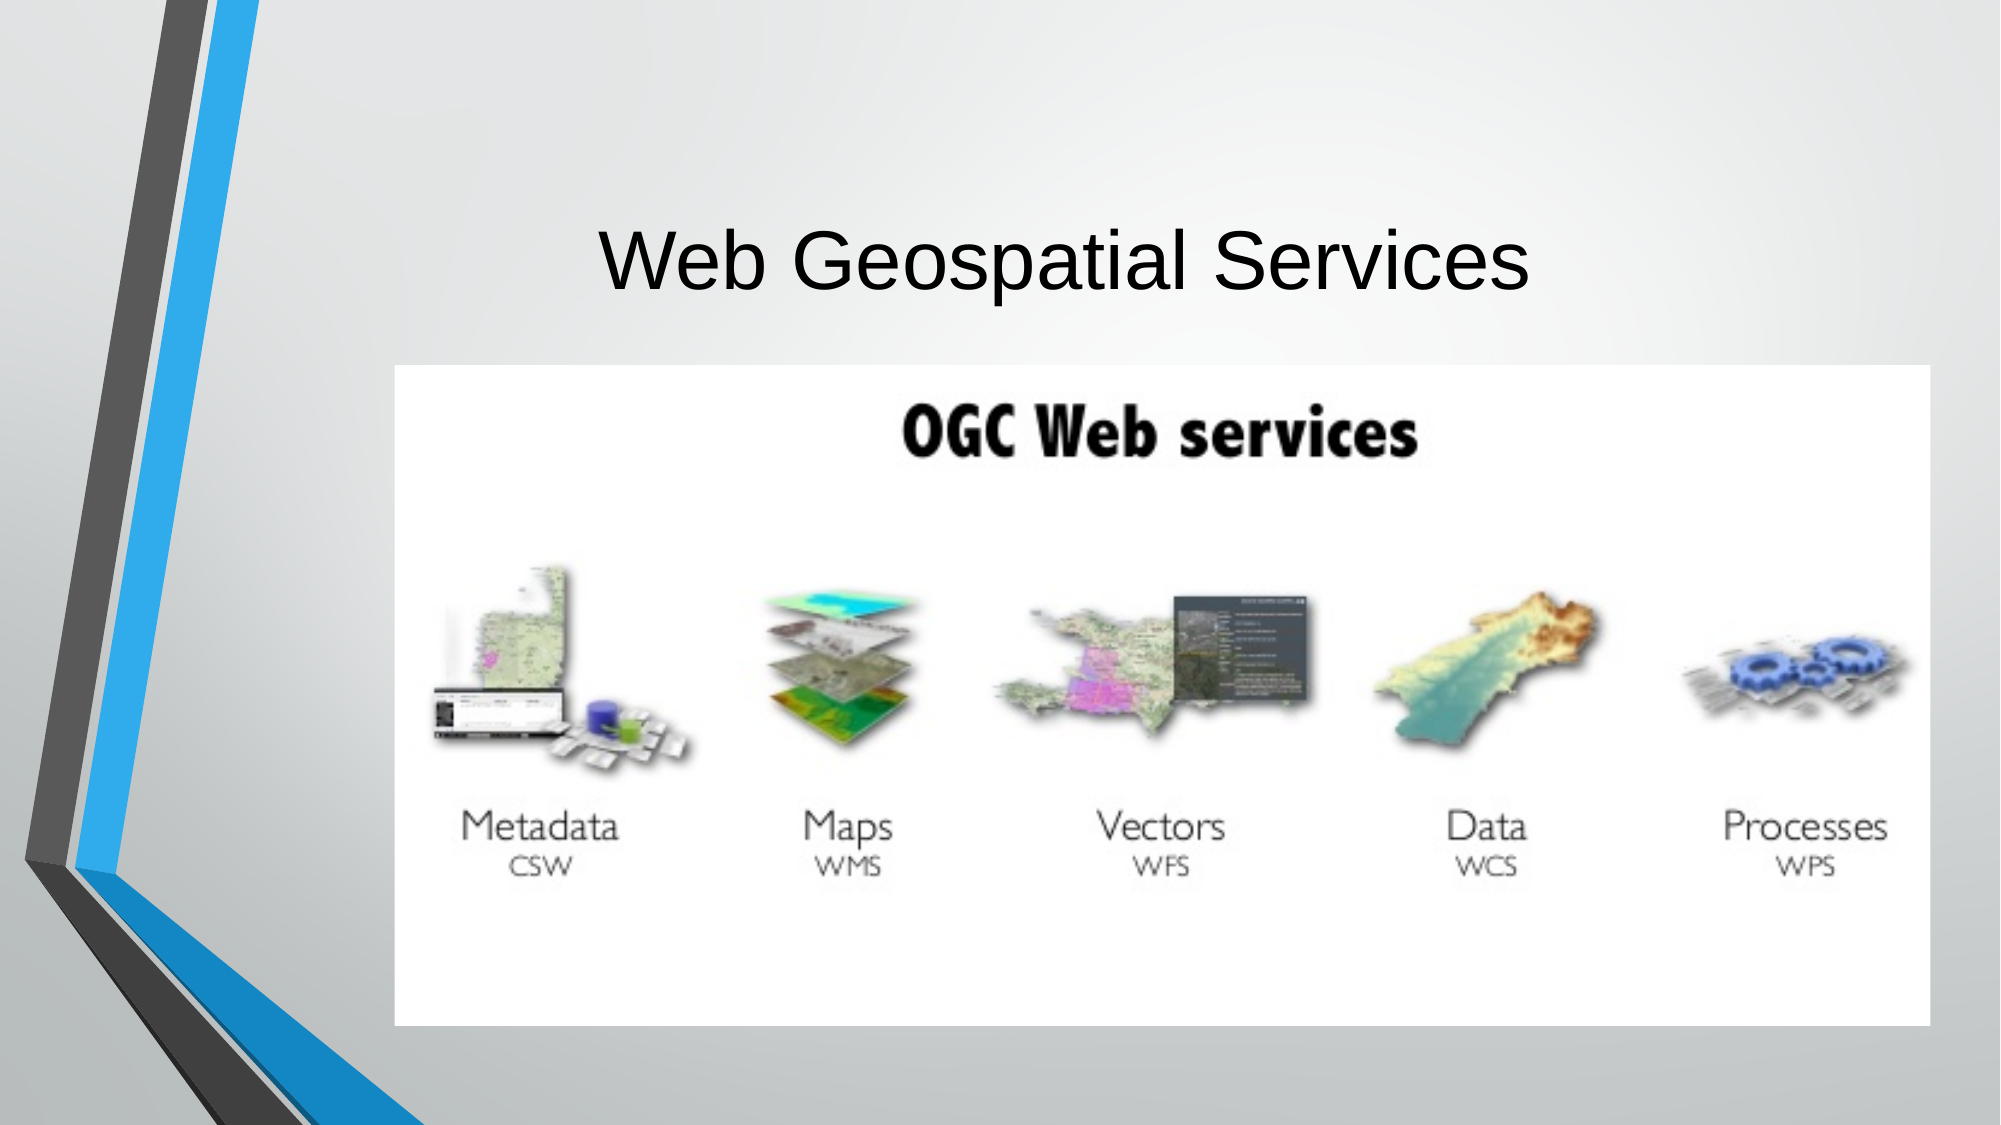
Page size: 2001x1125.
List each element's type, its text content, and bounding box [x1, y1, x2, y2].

picture [394, 365, 1931, 1026]
title Web Geospatial Services [243, 112, 1887, 400]
